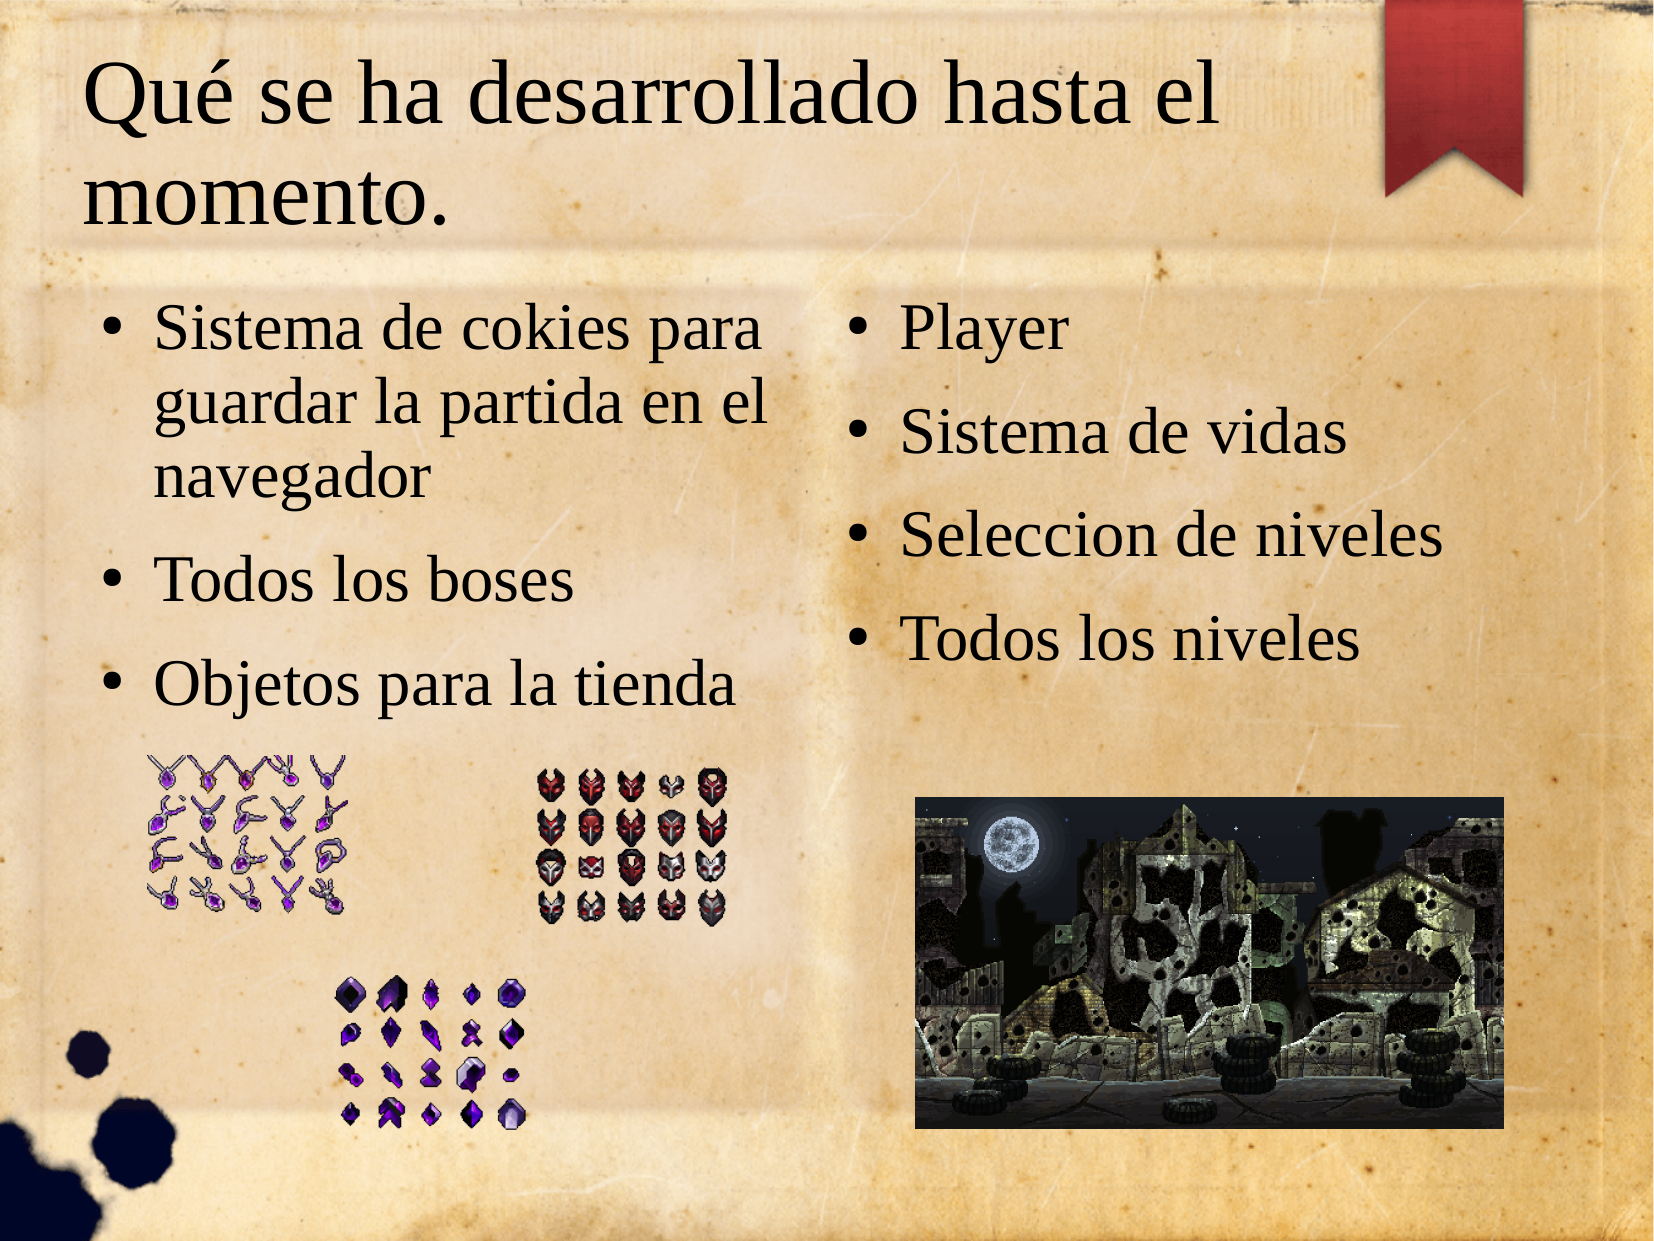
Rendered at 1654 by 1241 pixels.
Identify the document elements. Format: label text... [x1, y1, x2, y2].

title Qué se ha desarrollado hasta el momento. [82, 41, 1347, 245]
list Sistema de cokies para guardar la partida en el navegador Todos los boses Objetos para la tienda [82, 290, 798, 1182]
picture [0, 0, 1654, 1241]
list Player Sistema de vidas Seleccion de niveles Todos los niveles [828, 290, 1539, 1010]
